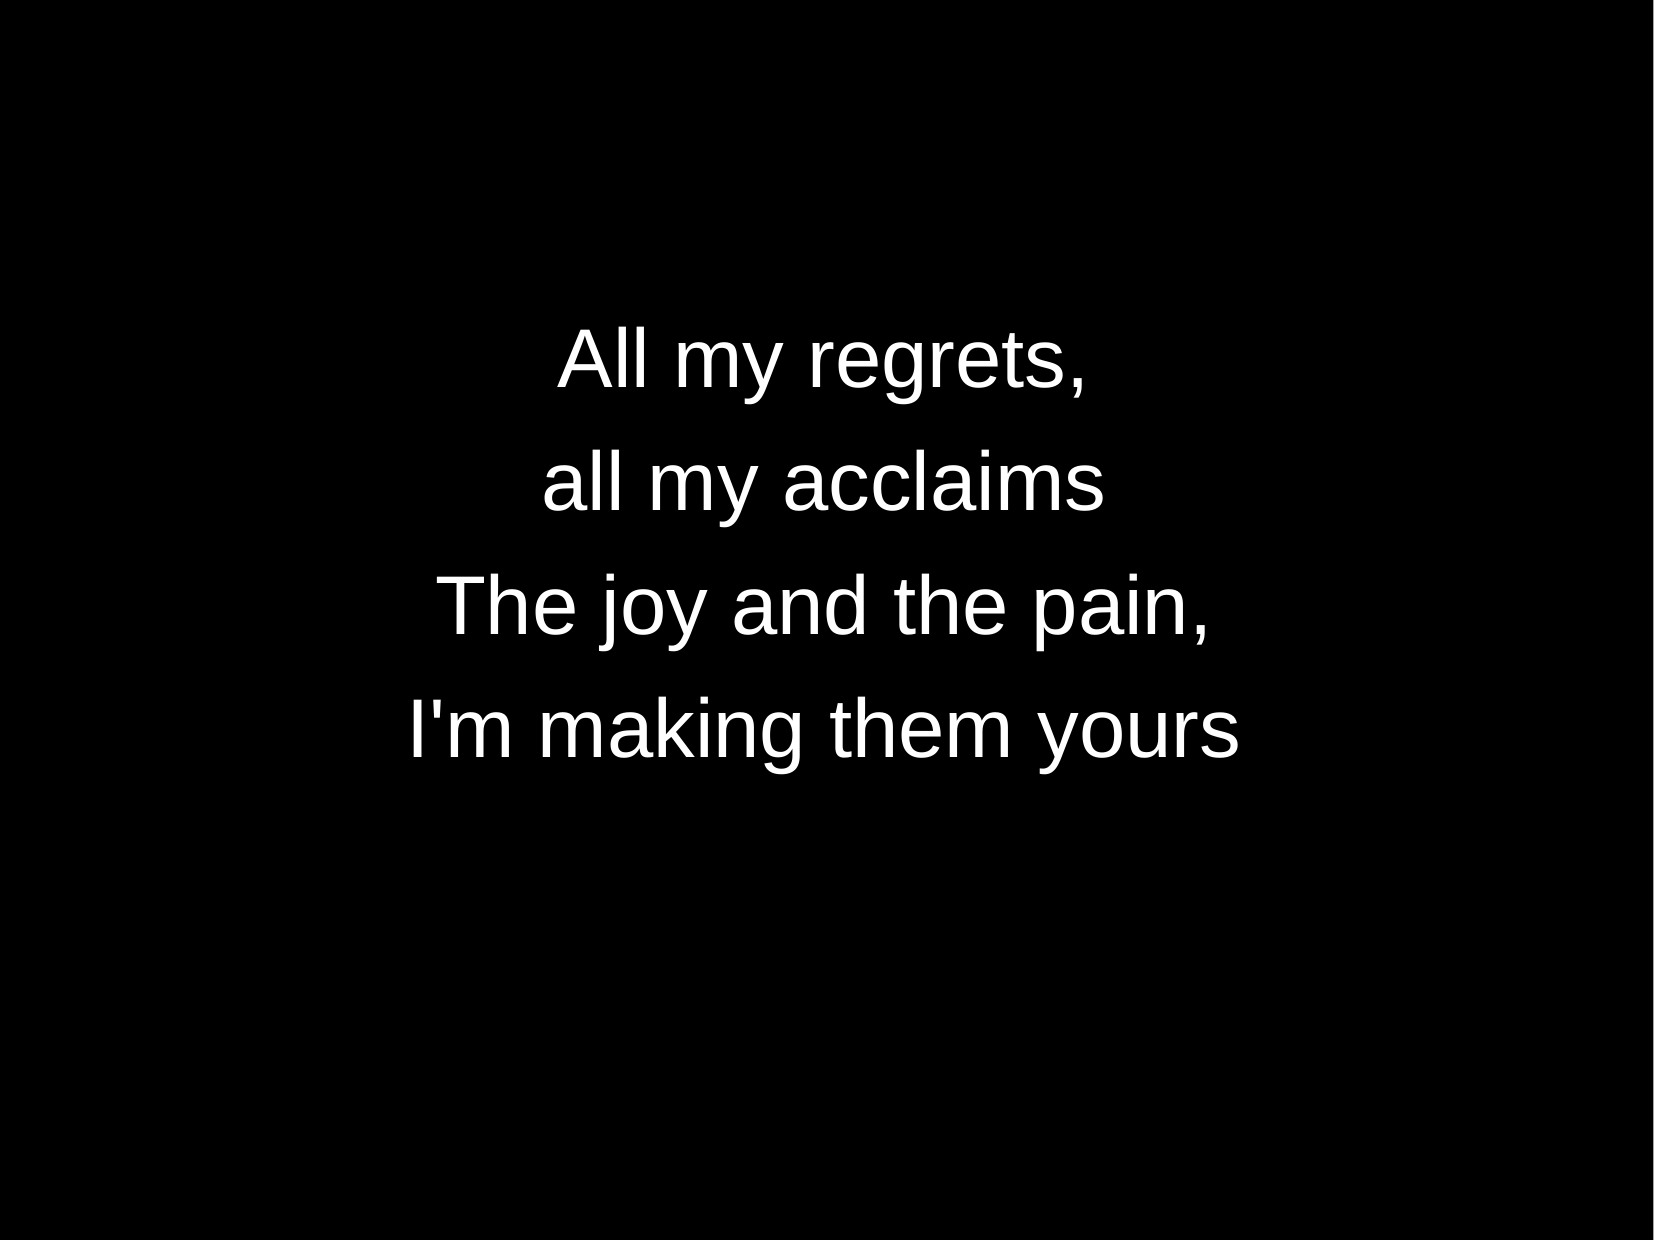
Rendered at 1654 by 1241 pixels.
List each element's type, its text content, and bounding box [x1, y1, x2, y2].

list All my regrets, all my acclaims The joy and the pain, I'm making them yours [0, 307, 1654, 1027]
